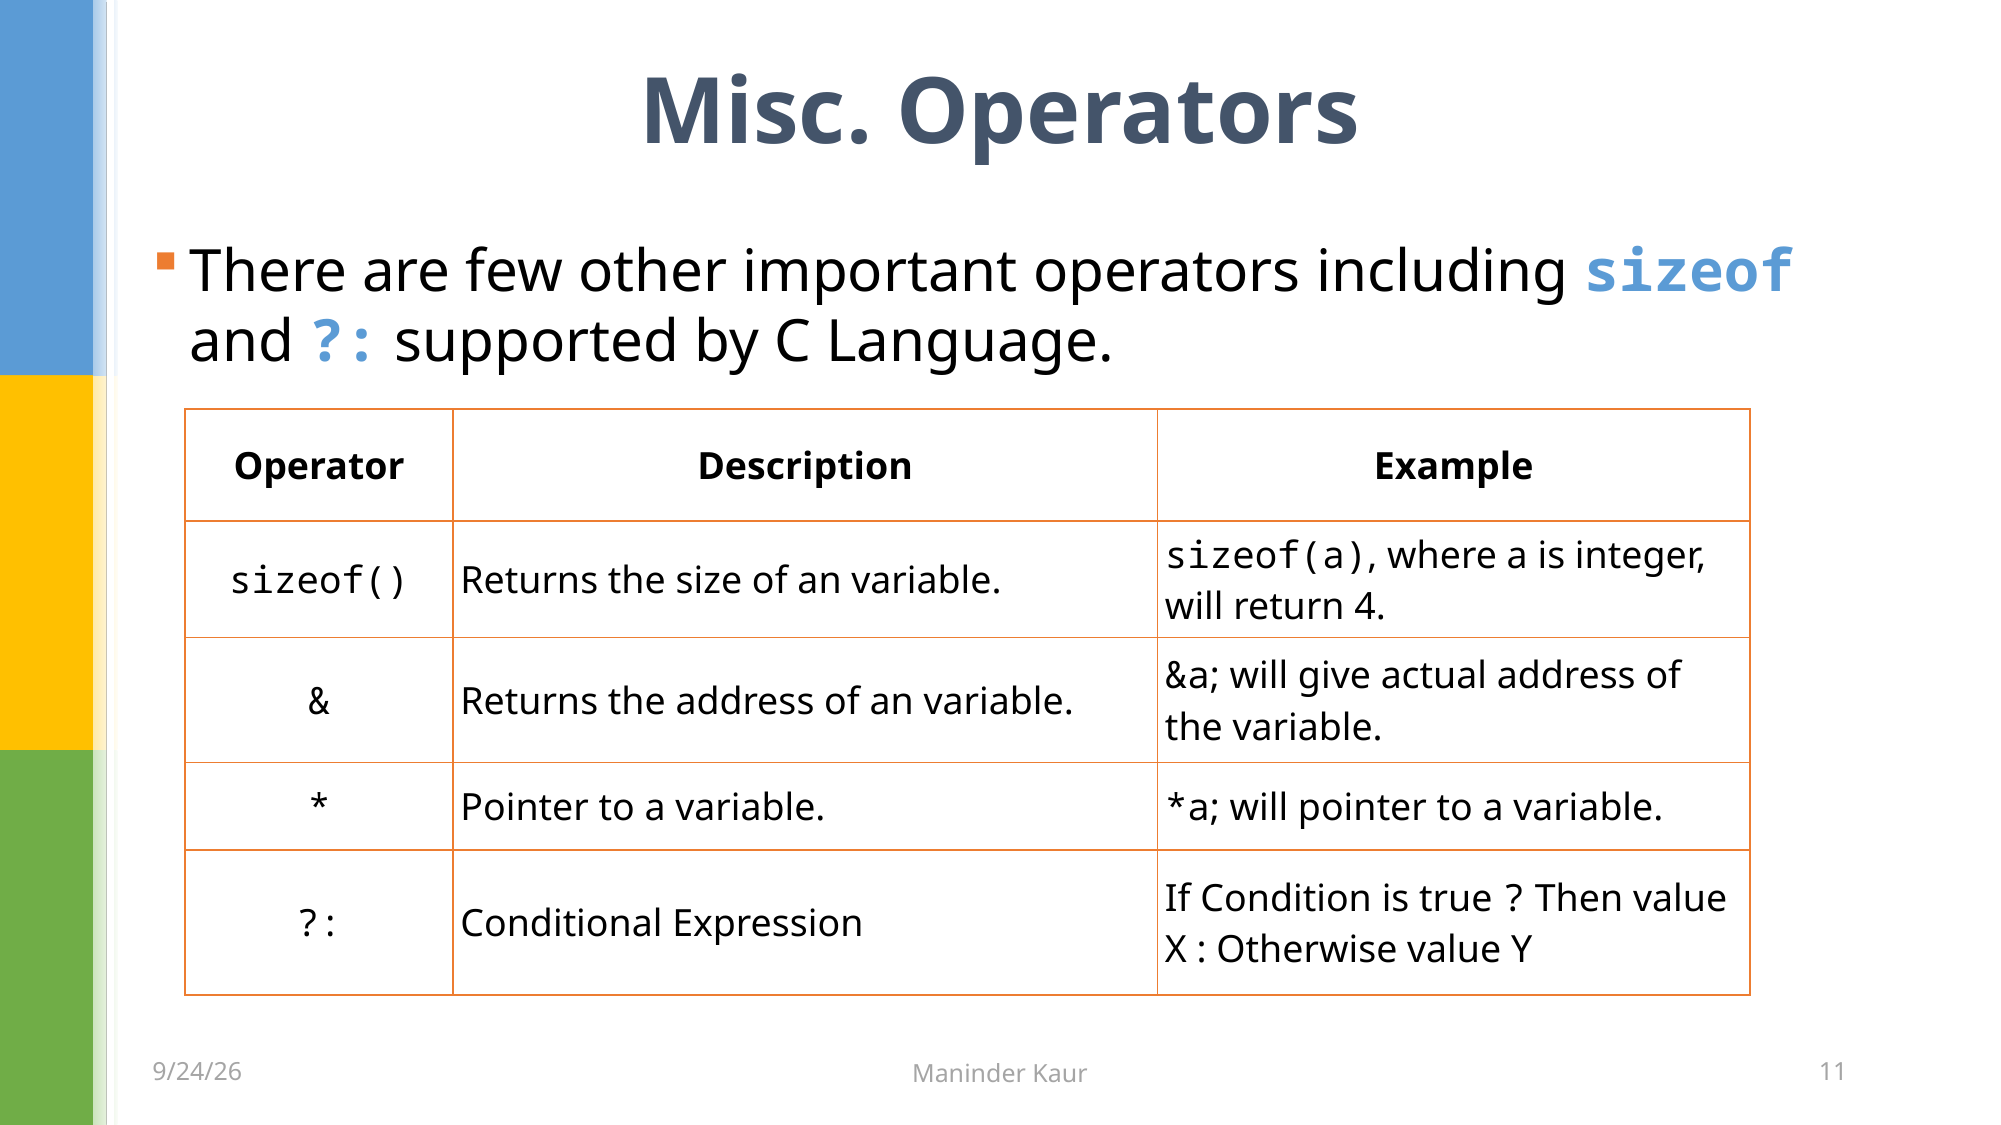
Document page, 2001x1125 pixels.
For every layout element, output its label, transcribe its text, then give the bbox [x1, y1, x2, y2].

table_cell * [186, 763, 452, 849]
table_cell Returns the size of an variable. [454, 522, 1157, 637]
table_cell If Condition is true ? Then value X : Otherwise value Y [1158, 851, 1749, 994]
slide_number 1/21/15 [137, 1042, 675, 1103]
table_cell Returns the address of an variable. [454, 638, 1157, 762]
slide_number <number> [1325, 1042, 1863, 1103]
list There are few other important operators including sizeof and ?: supported by C Language. [137, 226, 1863, 1014]
title Misc. Operators [137, 25, 1863, 190]
table_cell sizeof(a), where a is integer, will return 4. [1158, 522, 1749, 637]
table_cell ?: [186, 851, 452, 994]
table_cell Pointer to a variable. [454, 763, 1157, 849]
table_header Description [454, 410, 1157, 520]
table_cell & [186, 638, 452, 762]
table_cell sizeof() [186, 522, 452, 637]
table_cell *a; will pointer to a variable. [1158, 763, 1749, 849]
table_header Example [1158, 410, 1749, 520]
table_header Operator [186, 410, 452, 520]
table_cell Conditional Expression [454, 851, 1157, 994]
table_cell &a; will give actual address of the variable. [1158, 638, 1749, 762]
footer Maninder Kaur [762, 1042, 1238, 1103]
